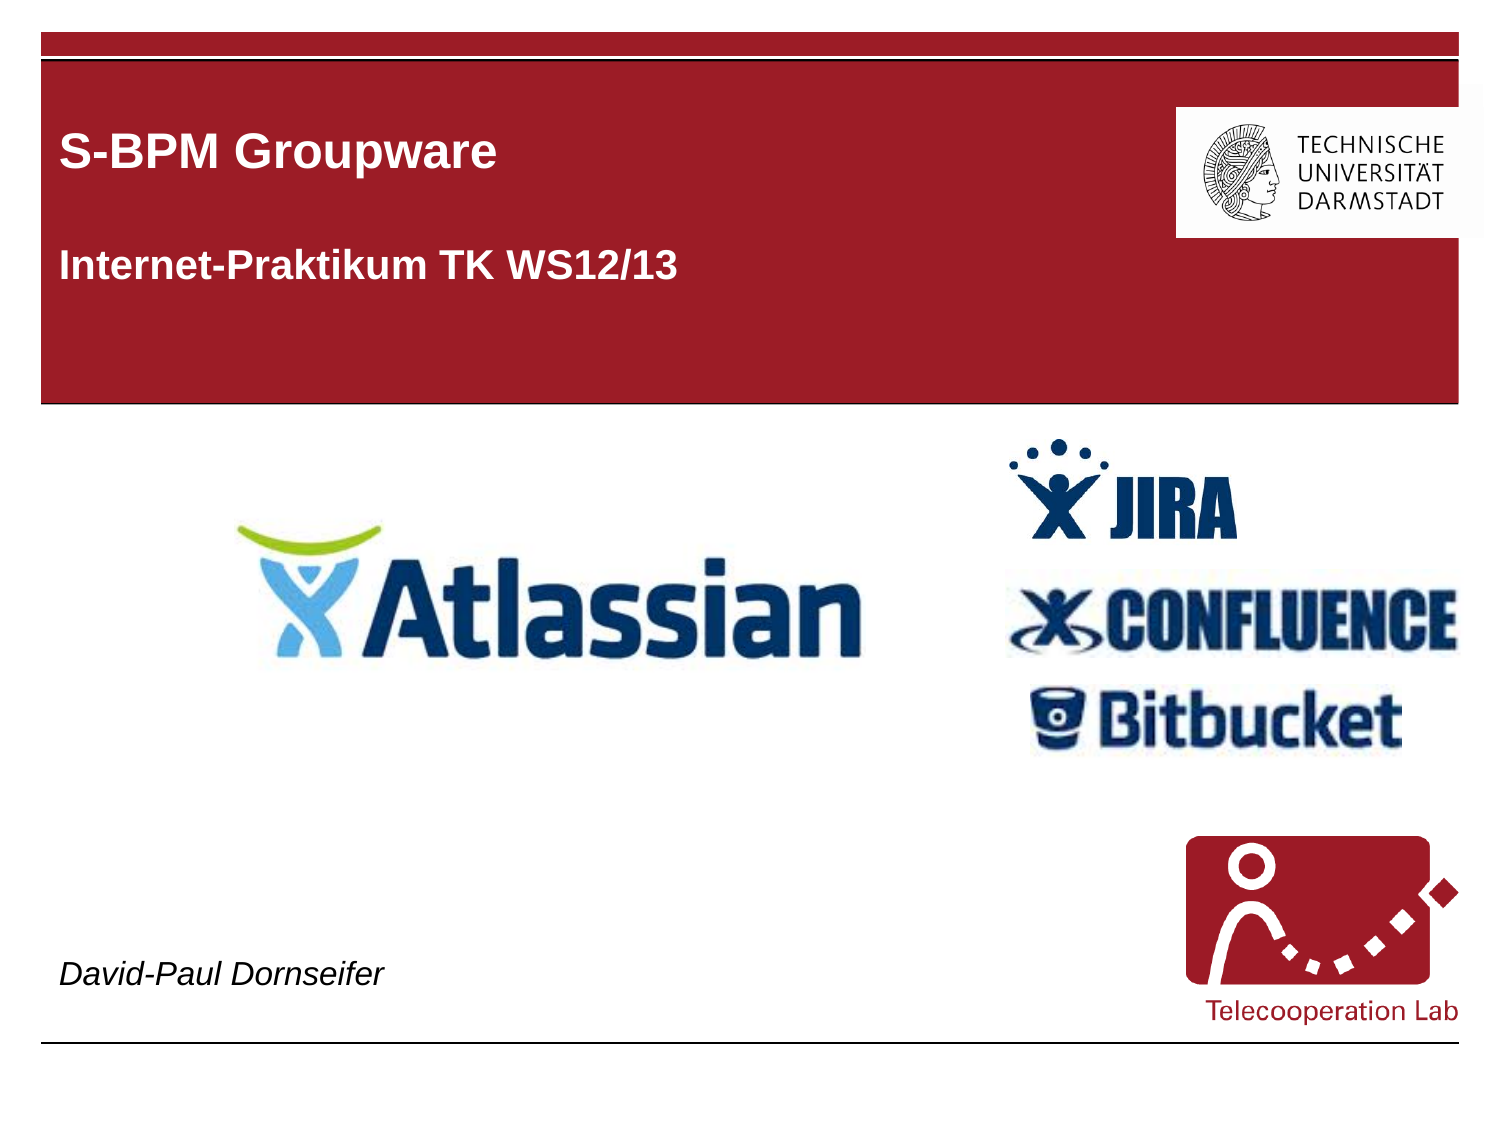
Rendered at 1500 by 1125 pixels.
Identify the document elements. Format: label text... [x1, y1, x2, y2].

text_box David-Paul Dornseifer [58, 432, 1471, 1001]
text_box S-BPM Groupware [58, 80, 1149, 218]
text_box Internet-Praktikum TK WS12/13 [58, 237, 1149, 393]
picture [1186, 836, 1459, 1026]
picture [234, 494, 866, 691]
picture [1009, 439, 1237, 558]
picture [1005, 569, 1480, 658]
picture [1030, 684, 1402, 781]
picture [1176, 84, 1484, 238]
